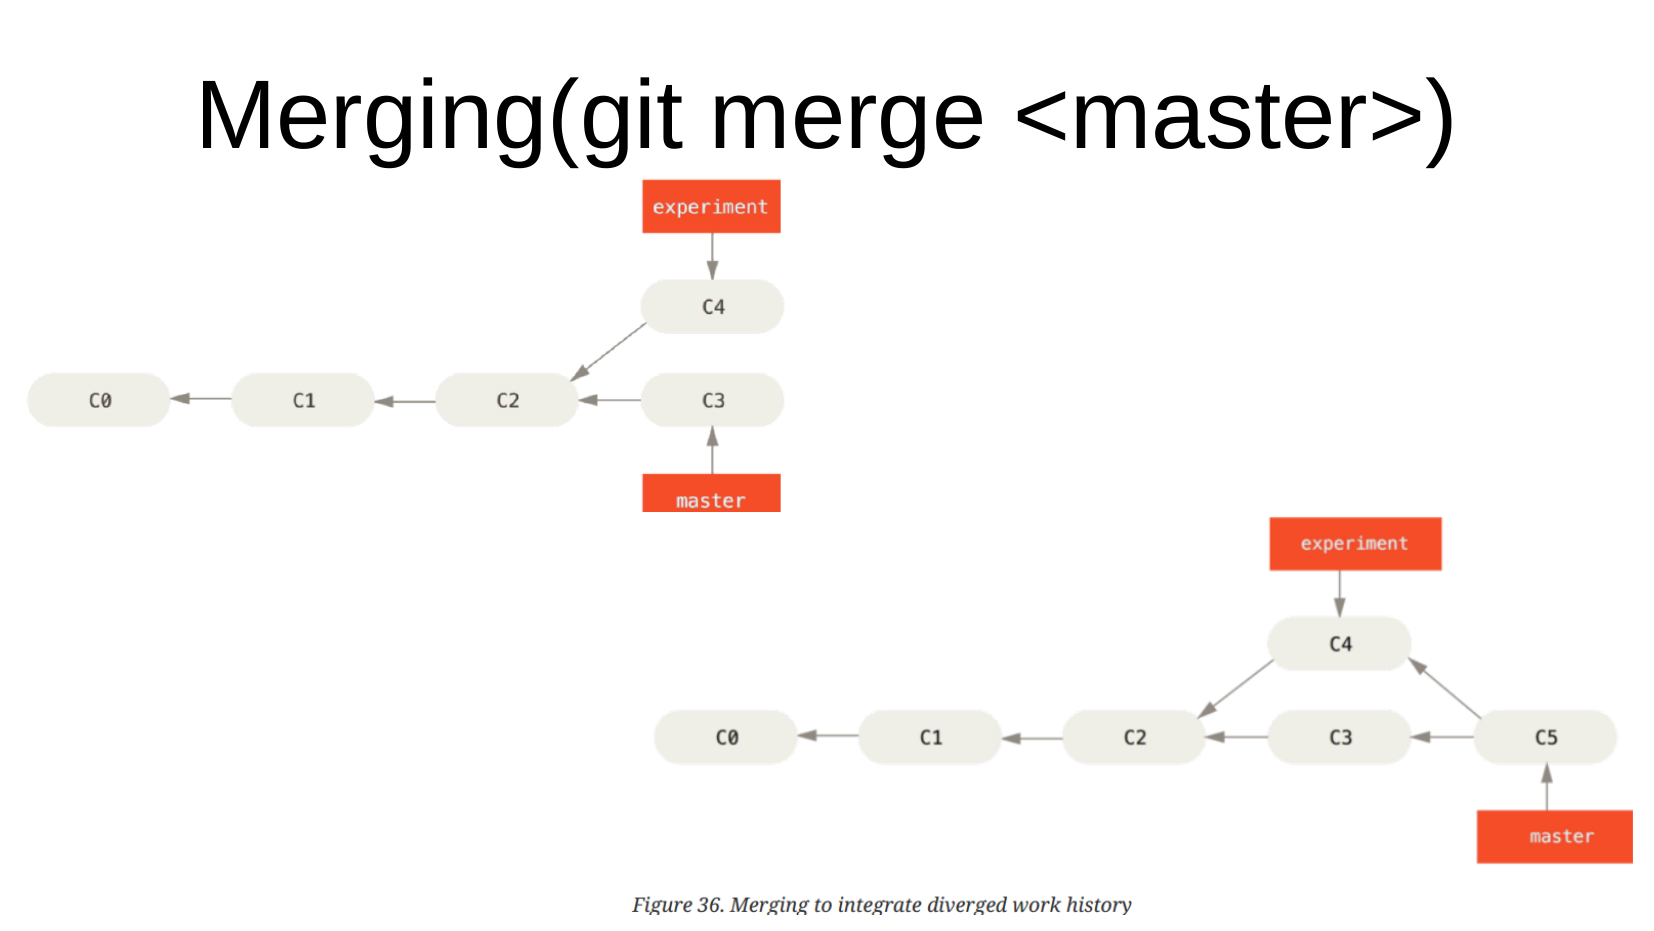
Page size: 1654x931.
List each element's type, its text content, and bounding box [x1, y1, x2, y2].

title Merging(git merge <master>) [82, 37, 1571, 193]
picture [16, 173, 1636, 916]
